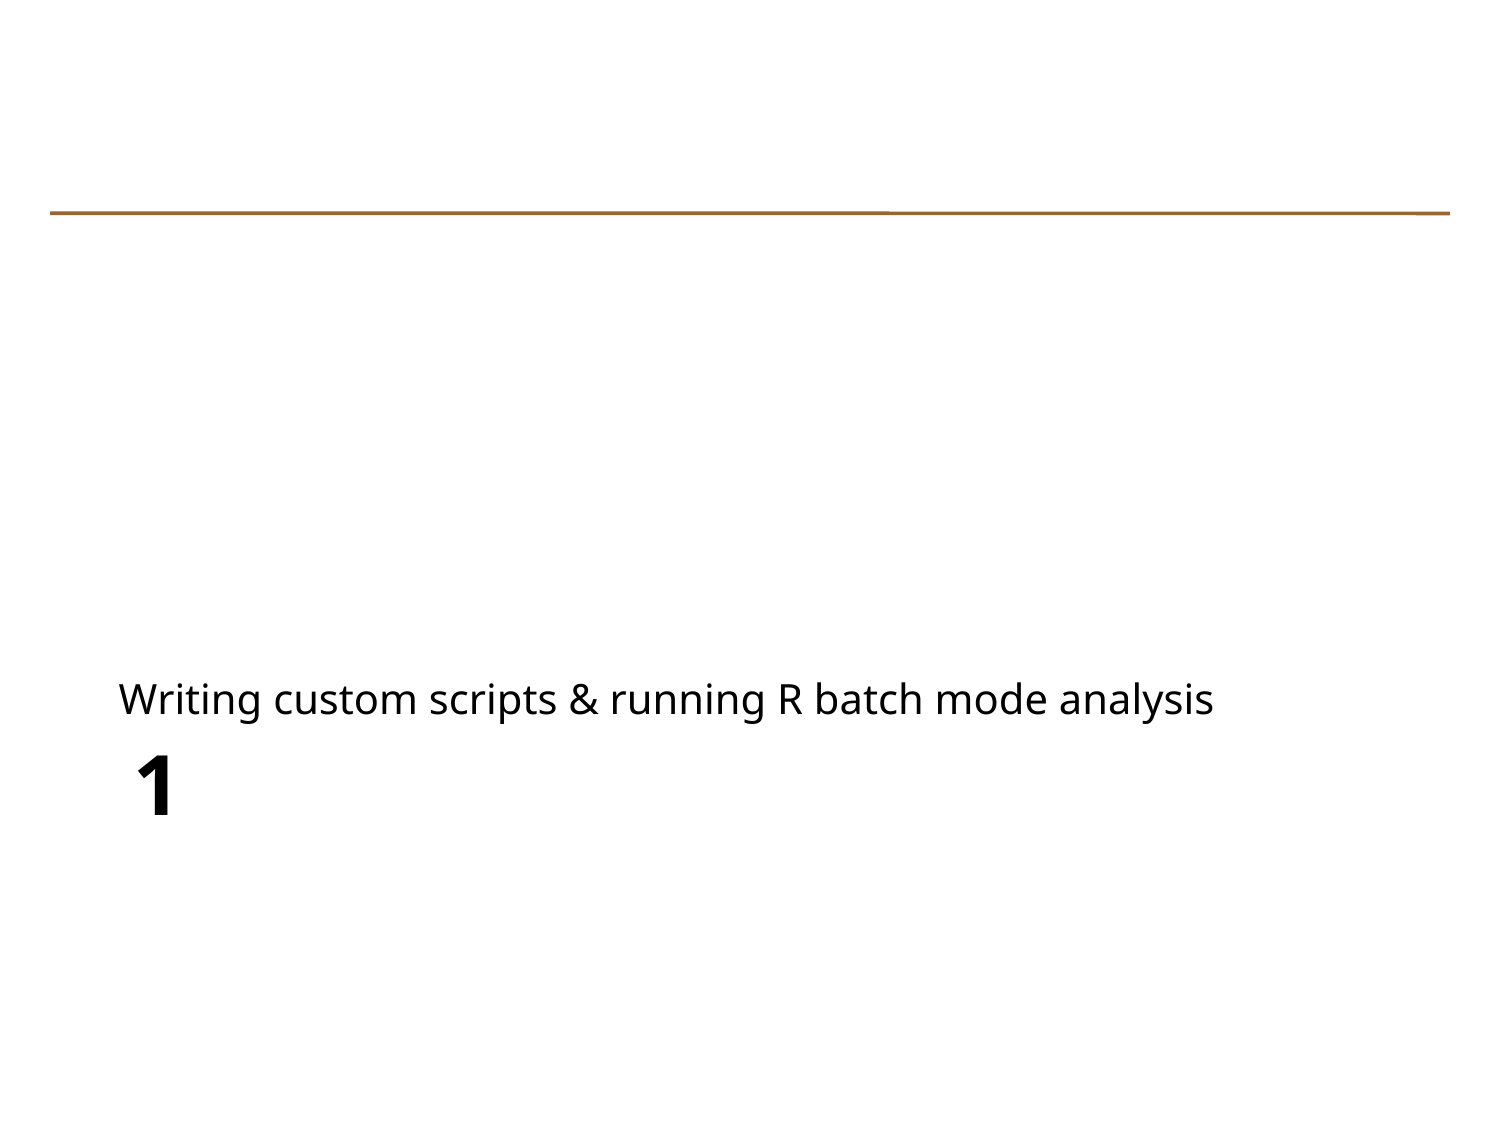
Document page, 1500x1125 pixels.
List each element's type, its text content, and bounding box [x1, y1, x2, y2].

text_box Writing custom scripts & running R batch mode analysis [118, 476, 1394, 723]
text_box 1 [118, 723, 1394, 947]
